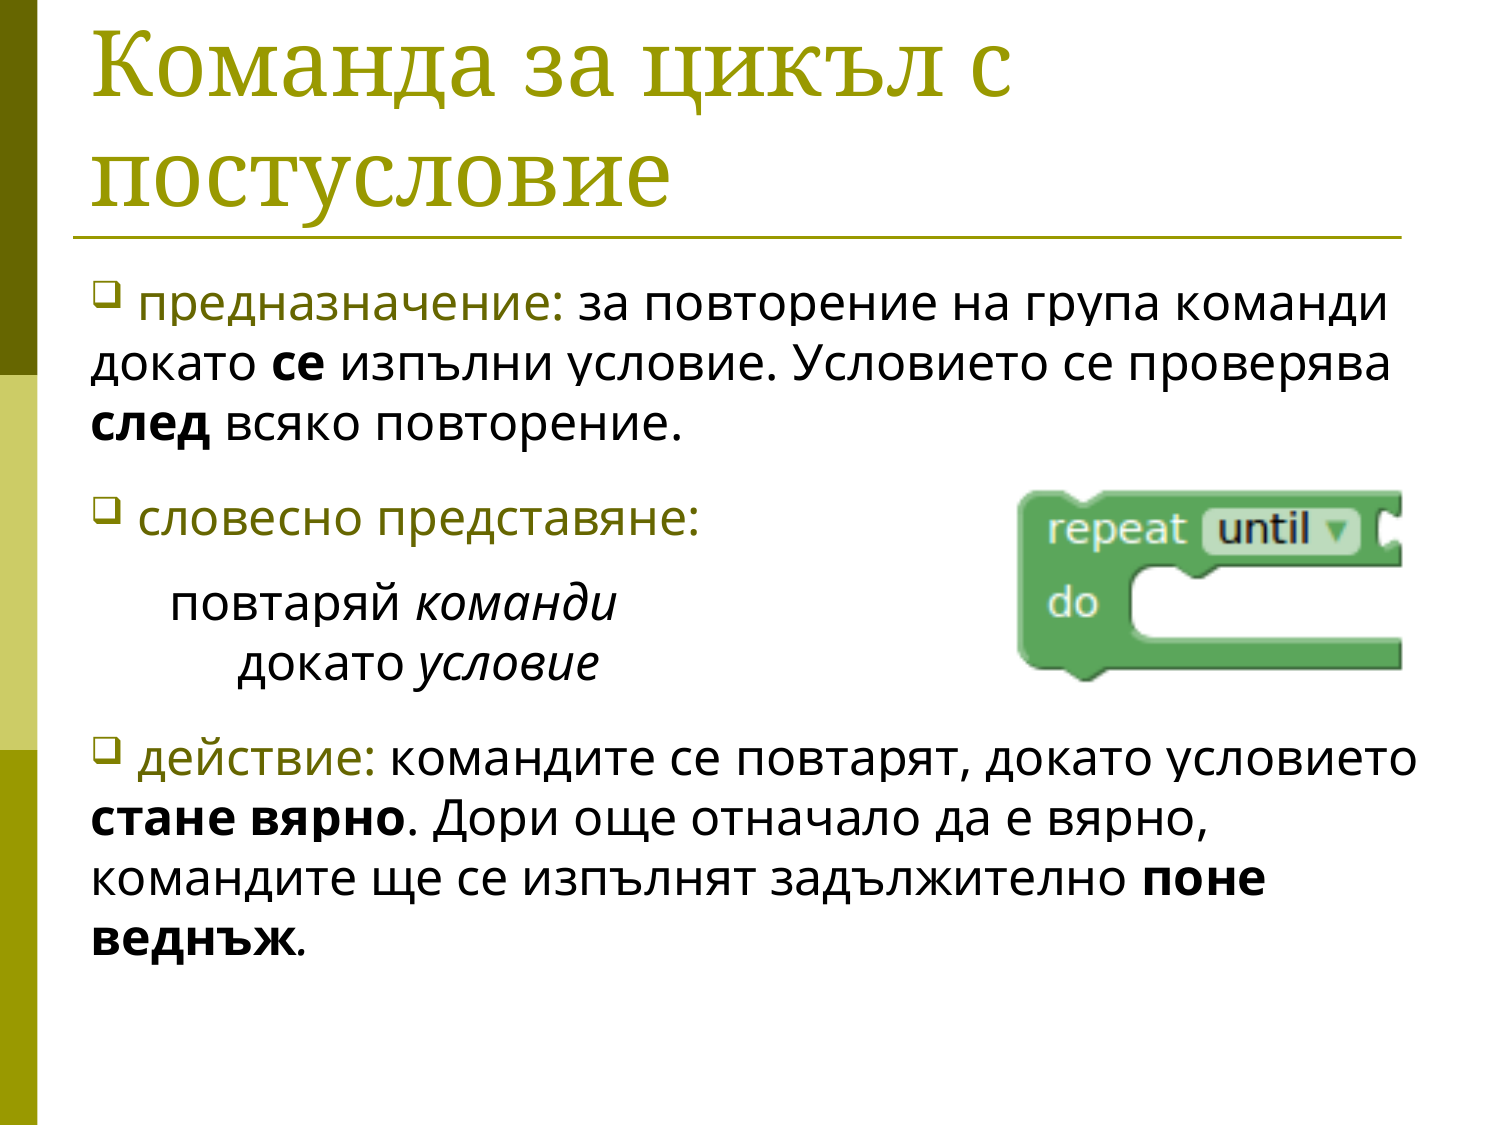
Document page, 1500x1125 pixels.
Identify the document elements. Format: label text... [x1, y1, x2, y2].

title Команда за цикъл с постусловие [75, 0, 1500, 233]
picture [986, 465, 1438, 709]
list предназначение: за повторение на група команди докато се изпълни условие. Условието се проверява след всяко повторение. словесно представяне: повтаряй команди докато условие действие: командите се повтарят, докато условието стане вярно. Дори още отначало да е вярно, командите ще се изпълнят задължително поне веднъж. [75, 262, 1471, 1063]
